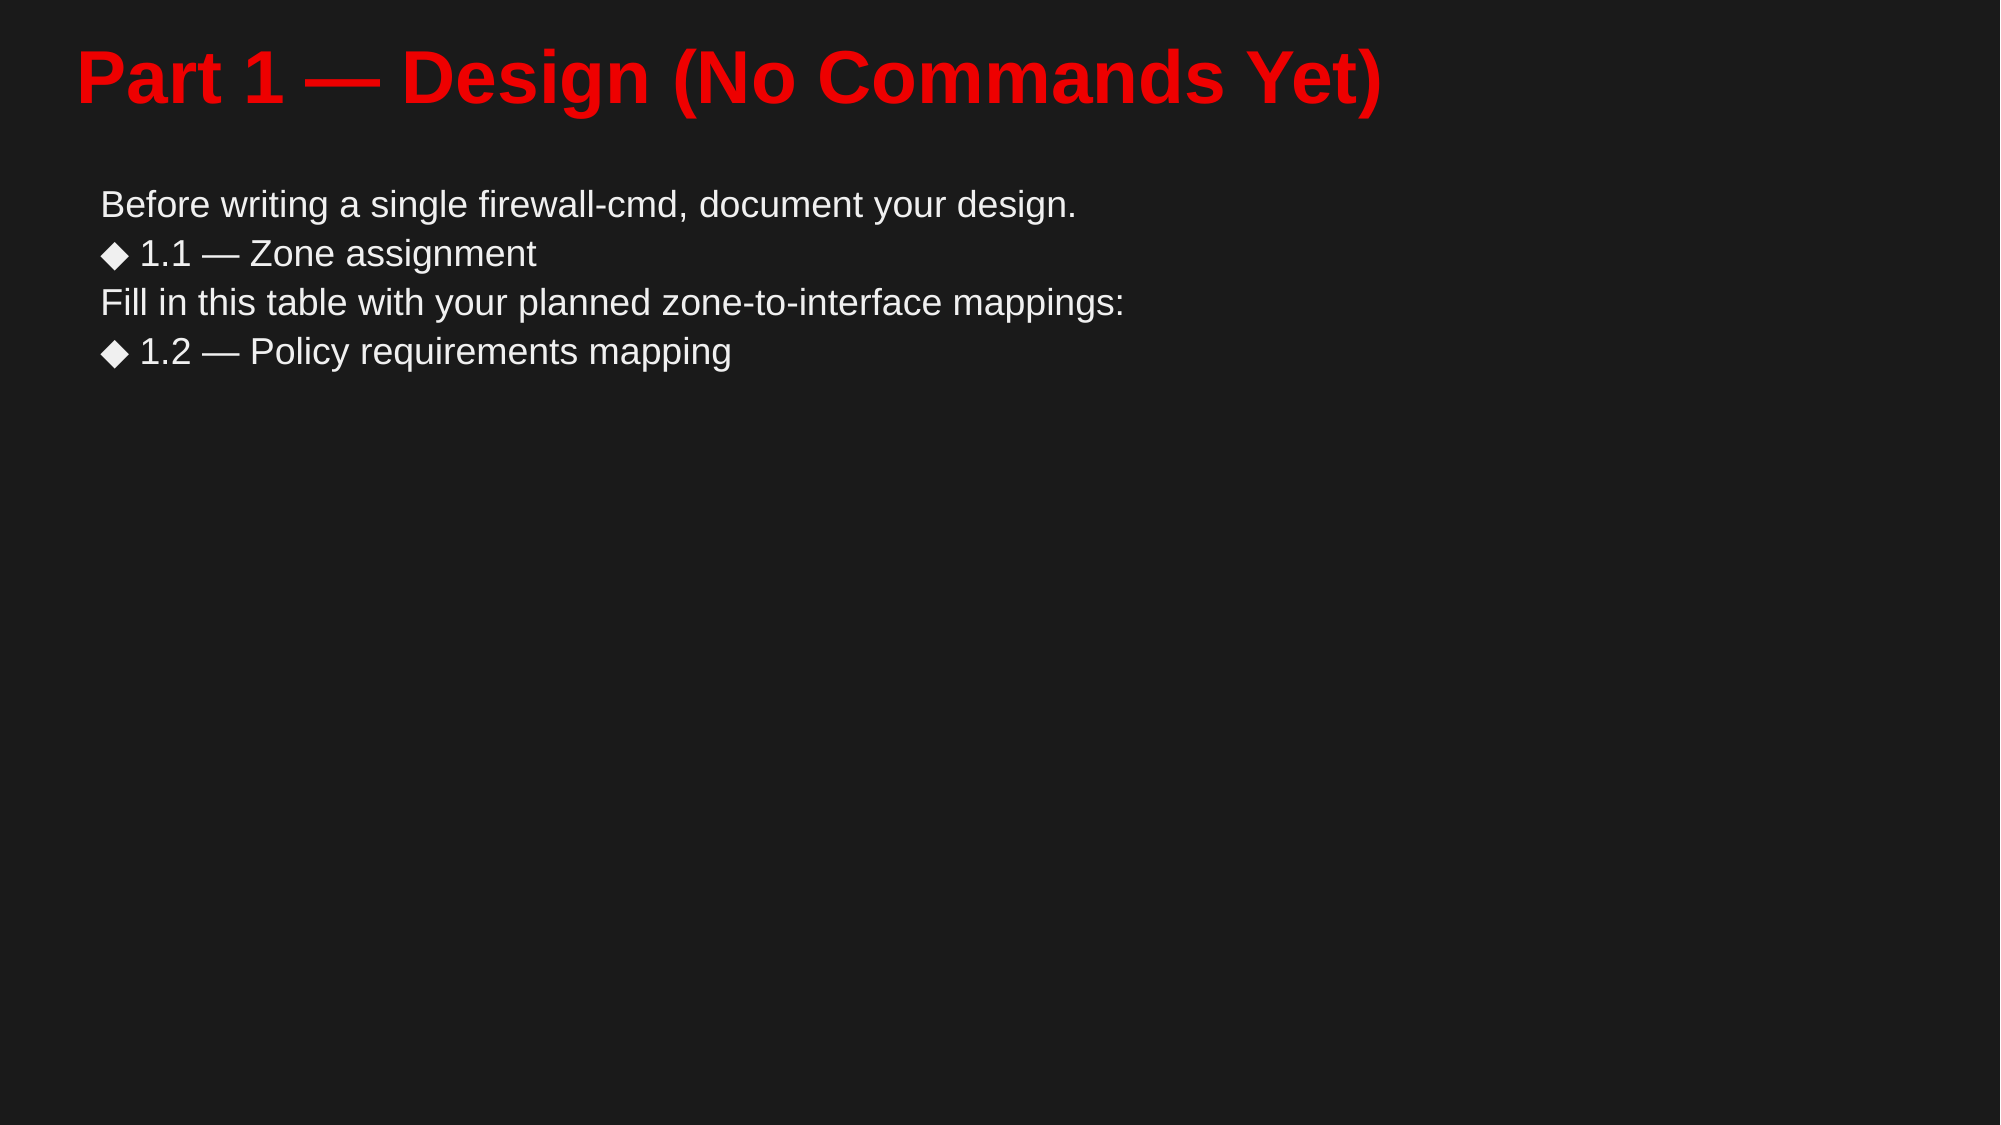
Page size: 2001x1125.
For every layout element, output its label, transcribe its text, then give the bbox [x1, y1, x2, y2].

text_box Part 1 — Design (No Commands Yet) [59, 23, 1942, 154]
text_box Before writing a single firewall-cmd, document your design. ◆ 1.1 — Zone assignment Fill in this table with your planned zone-to-interface mappings: ◆ 1.2 — Policy requirements mapping [59, 171, 1942, 1087]
